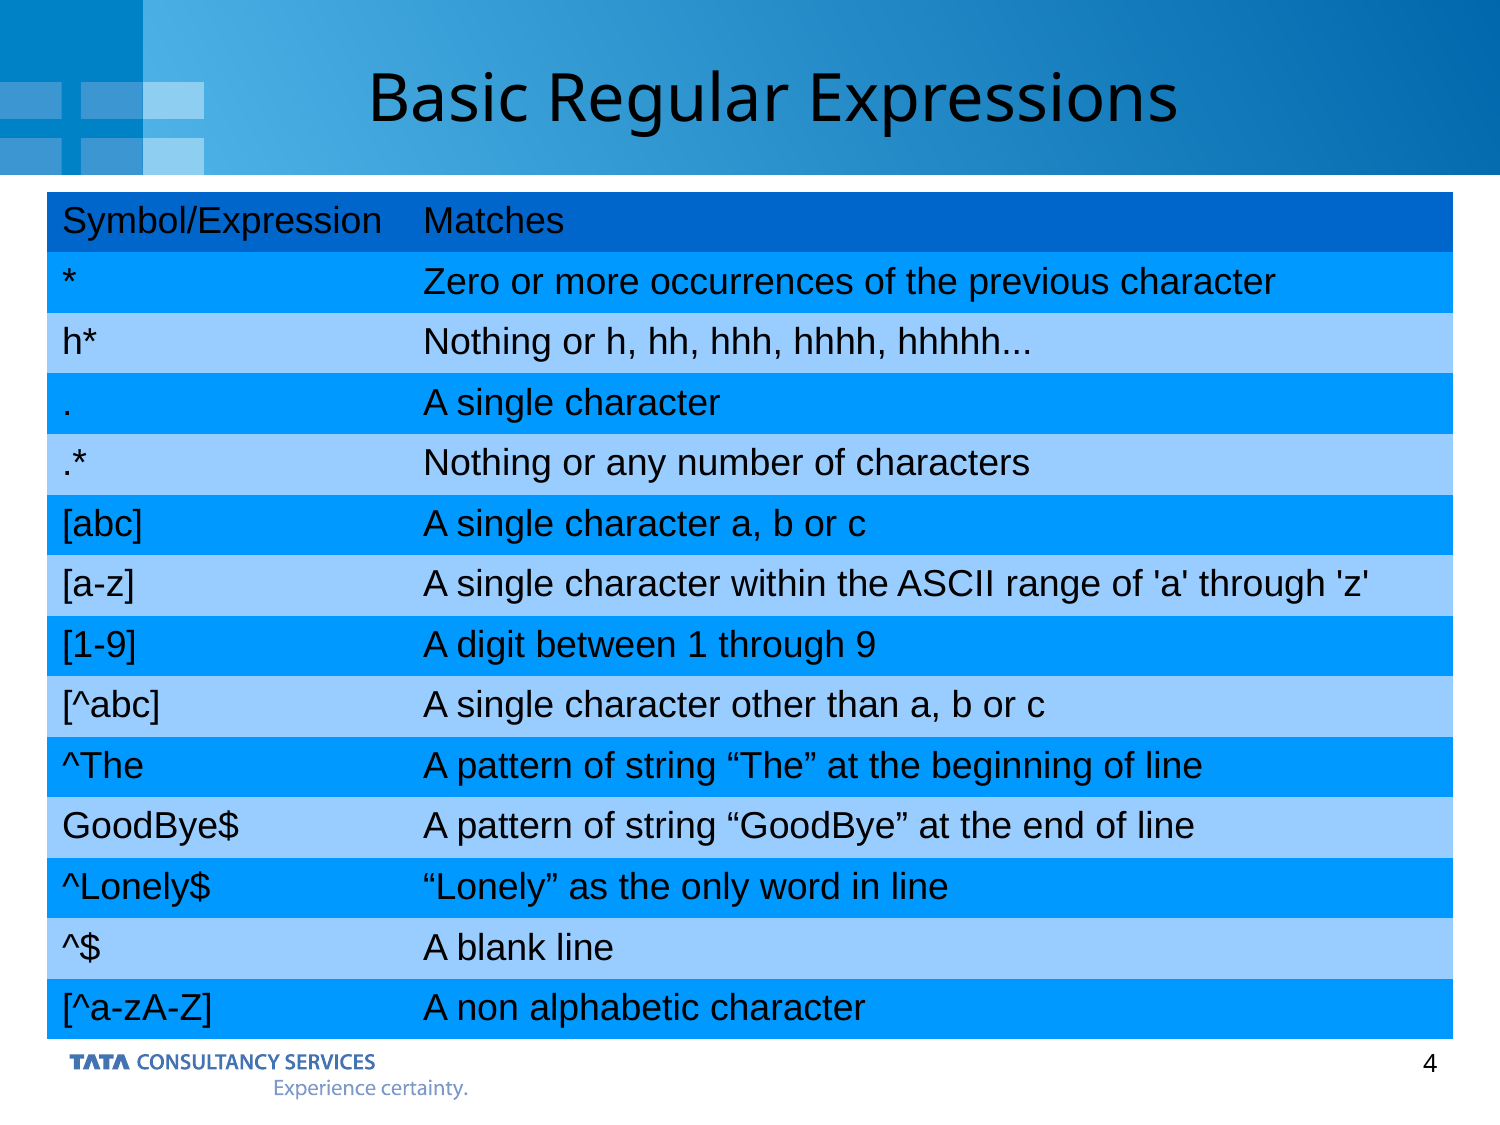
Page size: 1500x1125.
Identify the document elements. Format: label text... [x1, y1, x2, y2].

table_cell A single character other than a, b or c [408, 676, 1453, 737]
table_header Symbol/Expression [47, 192, 408, 252]
table_cell ^$ [47, 918, 408, 979]
table_cell ^The [47, 737, 408, 797]
table_cell ^Lonely$ [47, 858, 408, 918]
text_box Basic Regular Expressions [200, 1, 1347, 189]
table_cell . [47, 373, 408, 434]
table_cell Nothing or h, hh, hhh, hhhh, hhhhh... [408, 313, 1453, 373]
table_cell A digit between 1 through 9 [408, 616, 1453, 676]
table_header Matches [408, 192, 1453, 252]
table_cell [1-9] [47, 616, 408, 676]
table_cell “Lonely” as the only word in line [408, 858, 1453, 918]
table_cell [abc] [47, 495, 408, 555]
table_cell [a-z] [47, 555, 408, 616]
table_cell [^a-zA-Z] [47, 979, 408, 1039]
table_cell h* [47, 313, 408, 373]
table_cell A blank line [408, 918, 1453, 979]
table_cell Nothing or any number of characters [408, 434, 1453, 495]
table_cell A single character [408, 373, 1453, 434]
table_cell A single character a, b or c [408, 495, 1453, 555]
table_cell .* [47, 434, 408, 495]
table_cell A pattern of string “GoodBye” at the end of line [408, 797, 1453, 858]
table_cell [^abc] [47, 676, 408, 737]
table_cell * [47, 252, 408, 313]
table_cell A non alphabetic character [408, 979, 1453, 1039]
table_cell A pattern of string “The” at the beginning of line [408, 737, 1453, 797]
table_cell GoodBye$ [47, 797, 408, 858]
table_cell A single character within the ASCII range of 'a' through 'z' [408, 555, 1453, 616]
table_cell Zero or more occurrences of the previous character [408, 252, 1453, 313]
